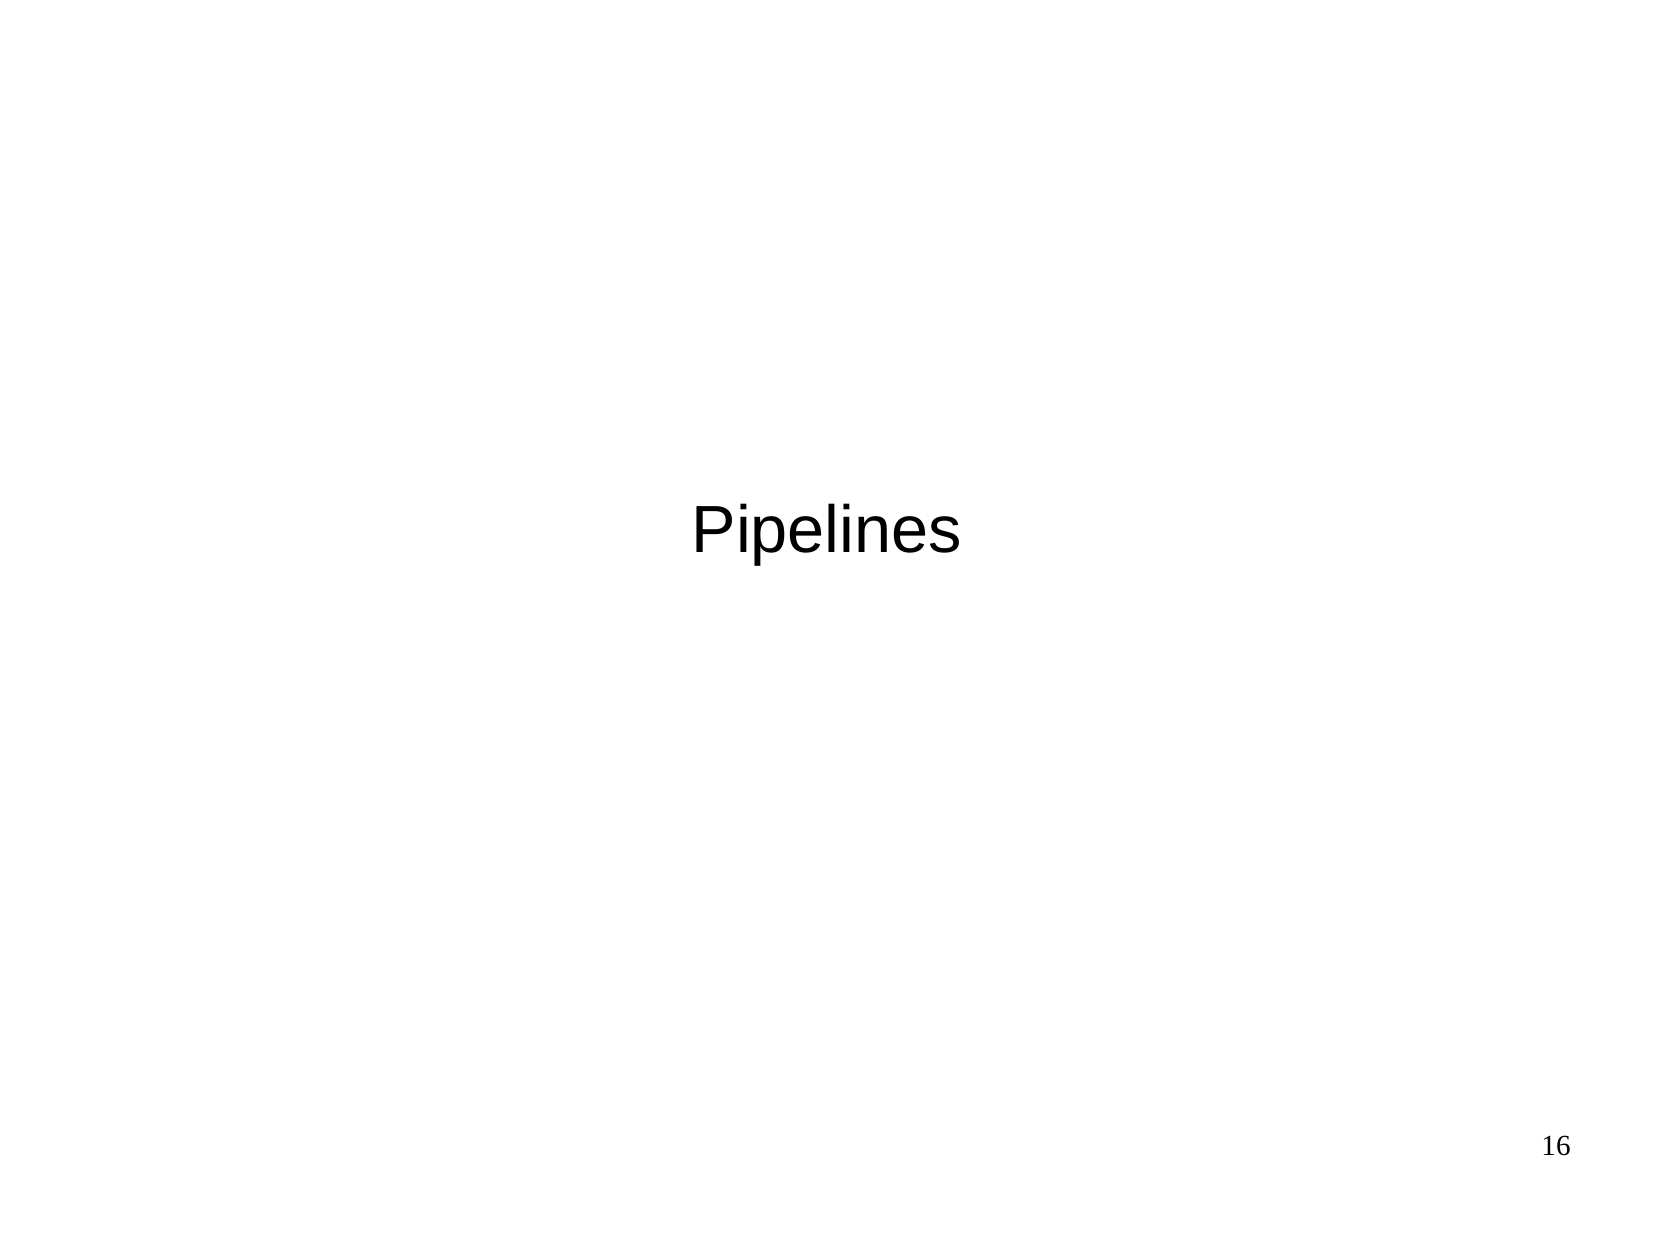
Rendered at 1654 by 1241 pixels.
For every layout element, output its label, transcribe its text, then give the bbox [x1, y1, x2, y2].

subtitle Pipelines [82, 49, 1571, 1010]
